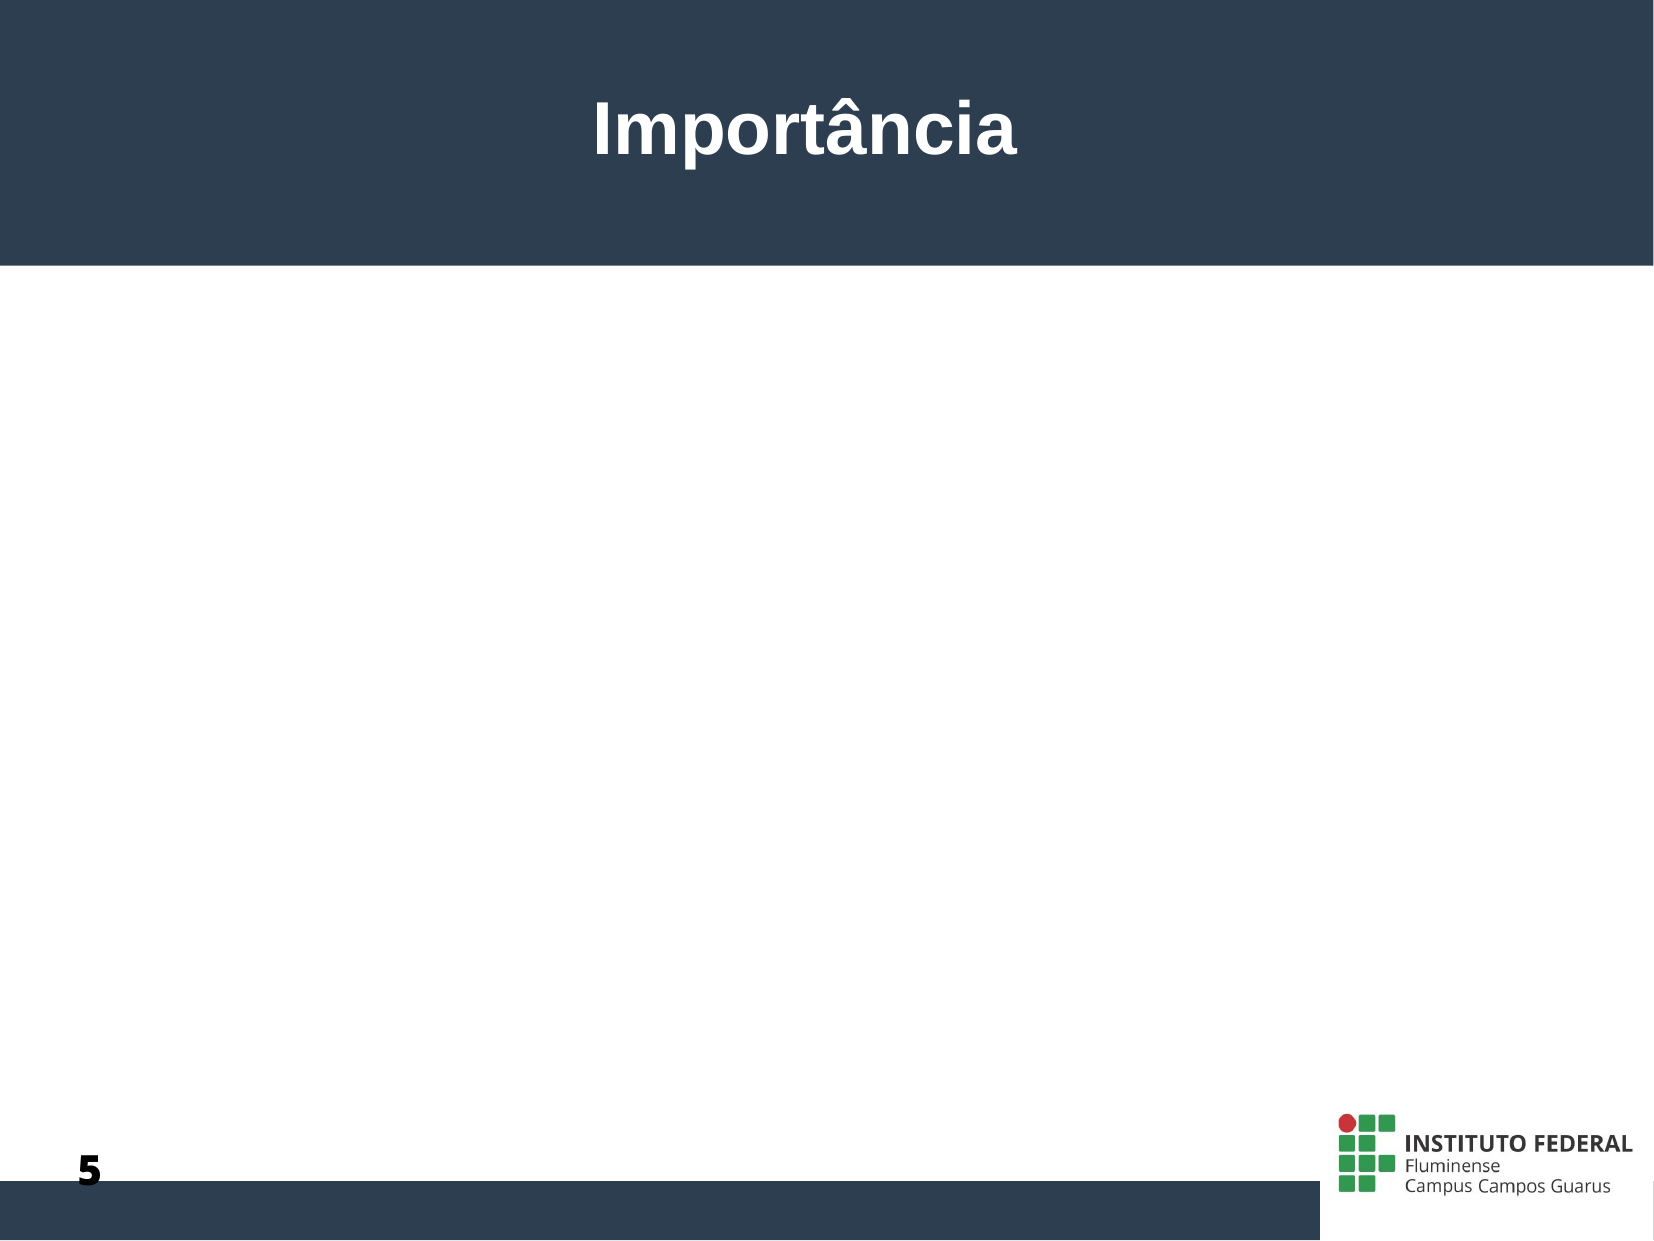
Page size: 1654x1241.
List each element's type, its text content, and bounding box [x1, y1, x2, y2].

title Importância [53, 49, 1589, 207]
picture [1320, 1074, 1654, 1241]
